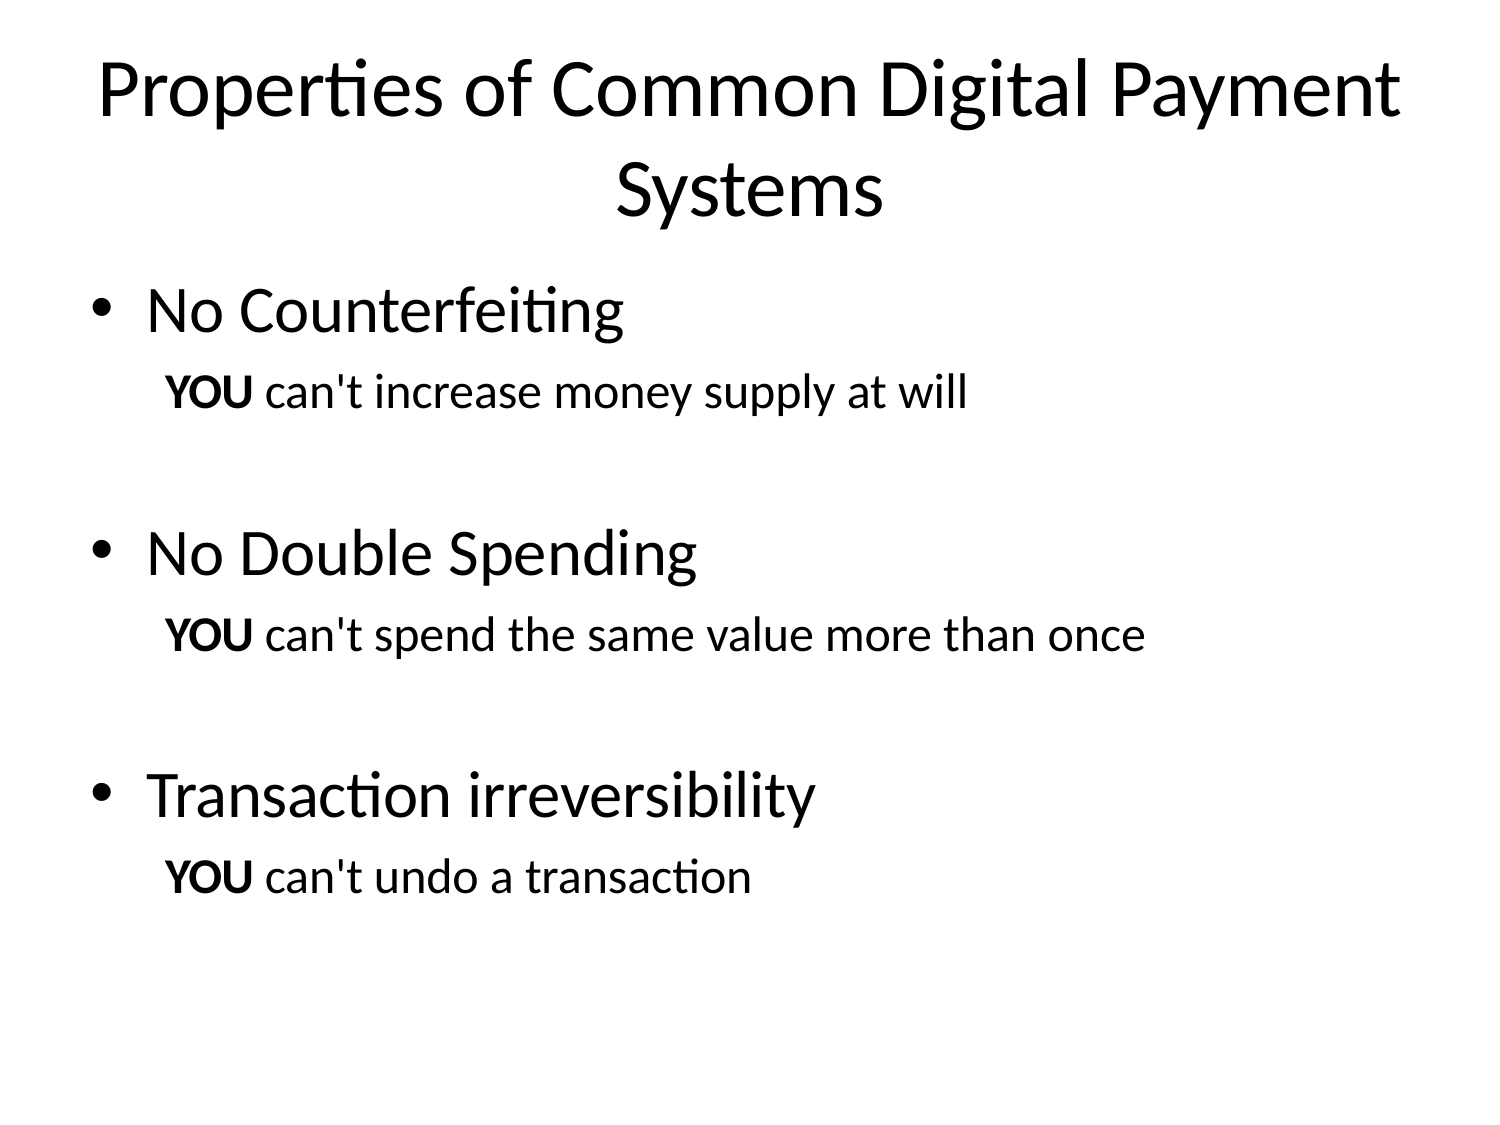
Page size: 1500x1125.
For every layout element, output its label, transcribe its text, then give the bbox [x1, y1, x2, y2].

text_box No Counterfeiting YOU can't increase money supply at will No Double Spending YOU can't spend the same value more than once Transaction irreversibility YOU can't undo a transaction [87, 265, 1154, 904]
title Properties of Common Digital Payment Systems [90, 33, 1410, 334]
